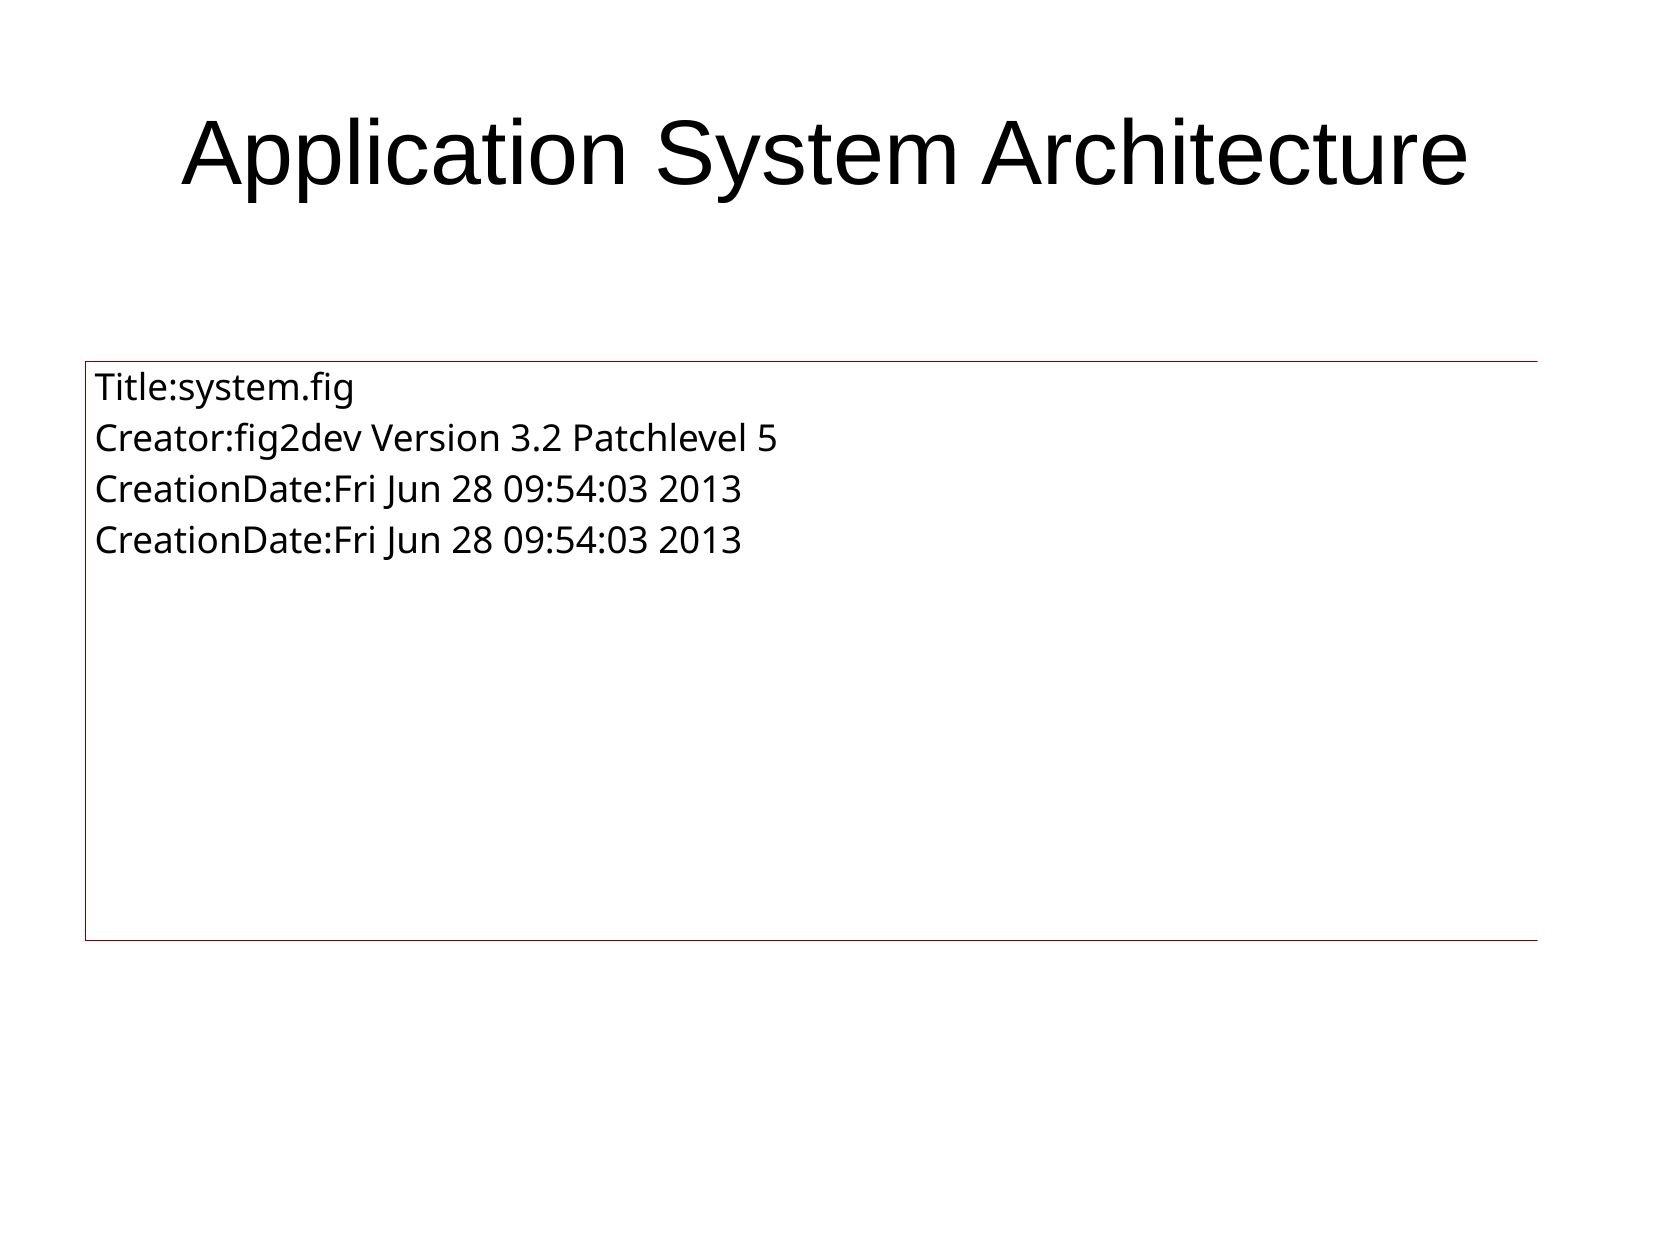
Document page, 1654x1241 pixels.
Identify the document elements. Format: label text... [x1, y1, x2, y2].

picture [82, 359, 1538, 941]
title Application System Architecture [82, 49, 1571, 257]
